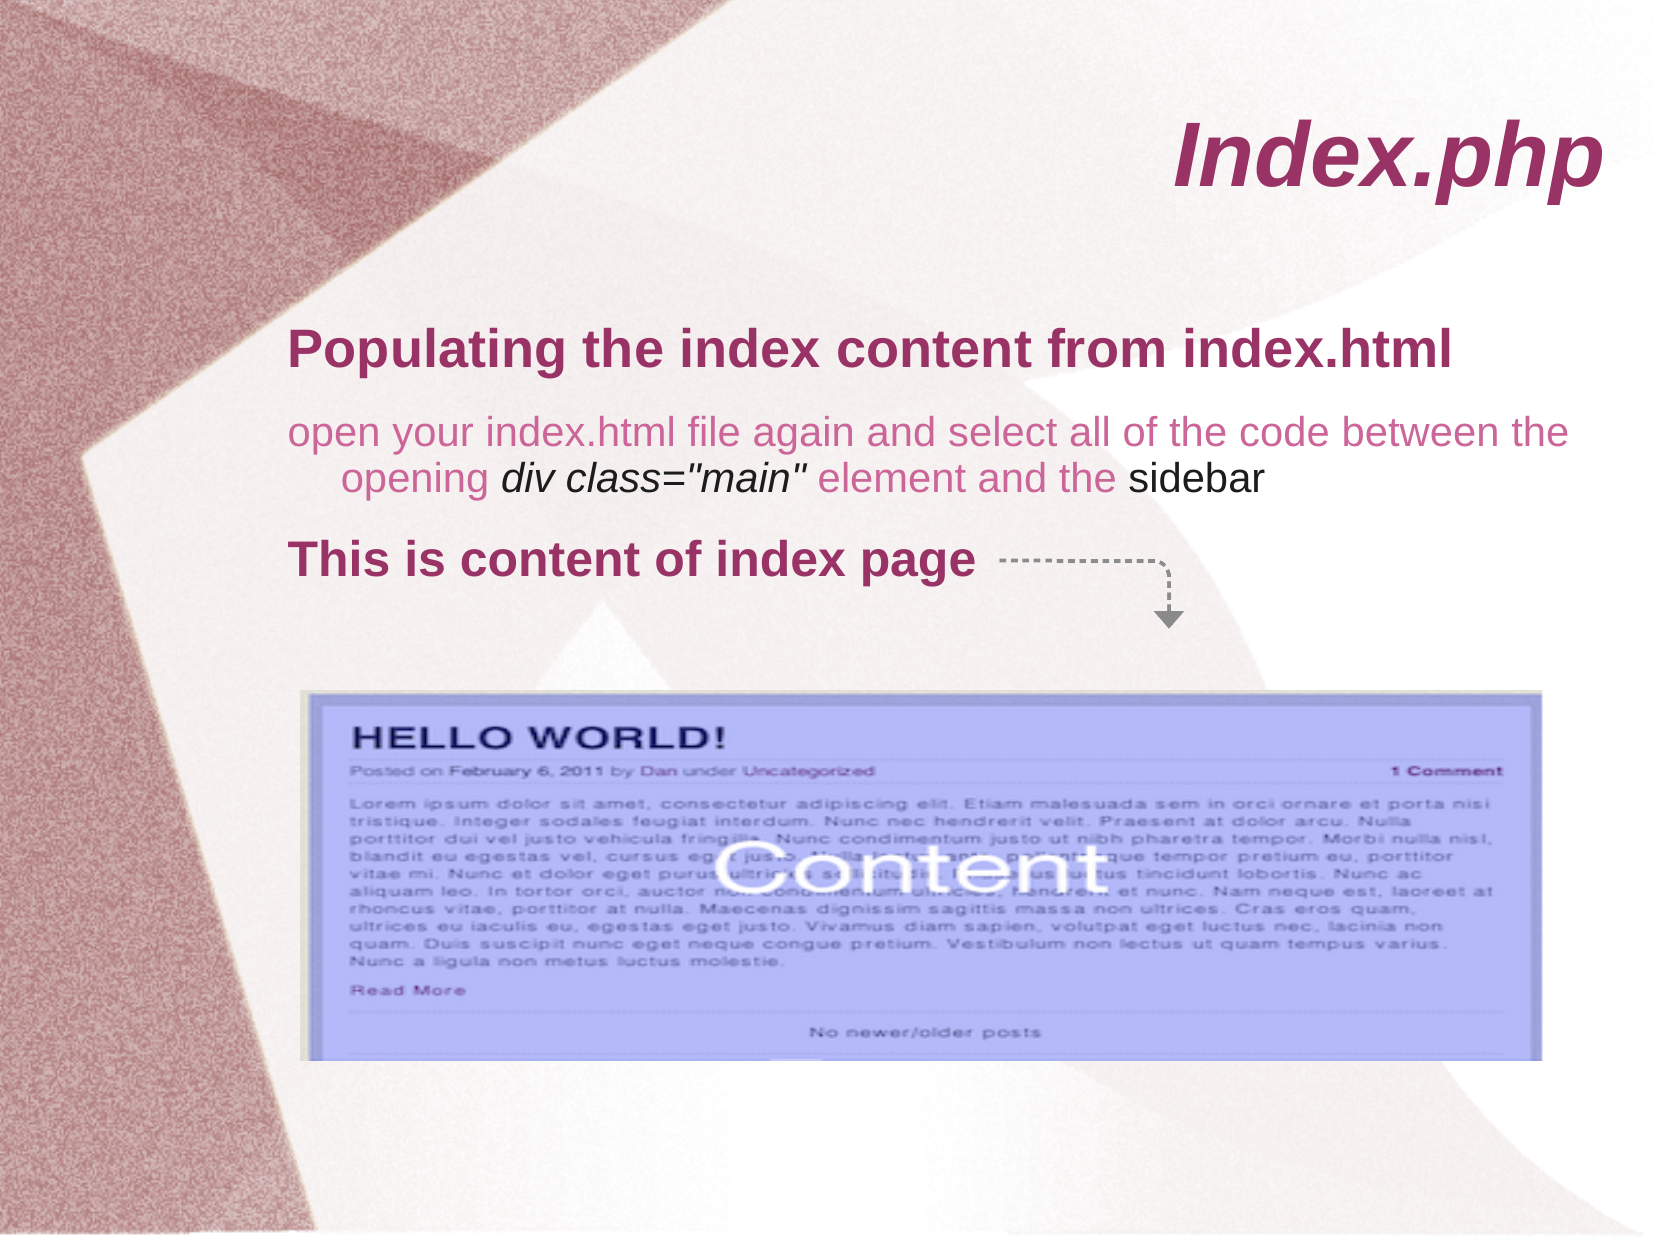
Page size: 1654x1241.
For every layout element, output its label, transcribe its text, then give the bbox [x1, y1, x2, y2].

list Populating the index content from index.html open your index.html file again and select all of the code between the opening div class="main" element and the sidebar This is content of index page [270, 315, 1571, 931]
title Index.php [596, 49, 1607, 257]
picture [0, 0, 1654, 1241]
